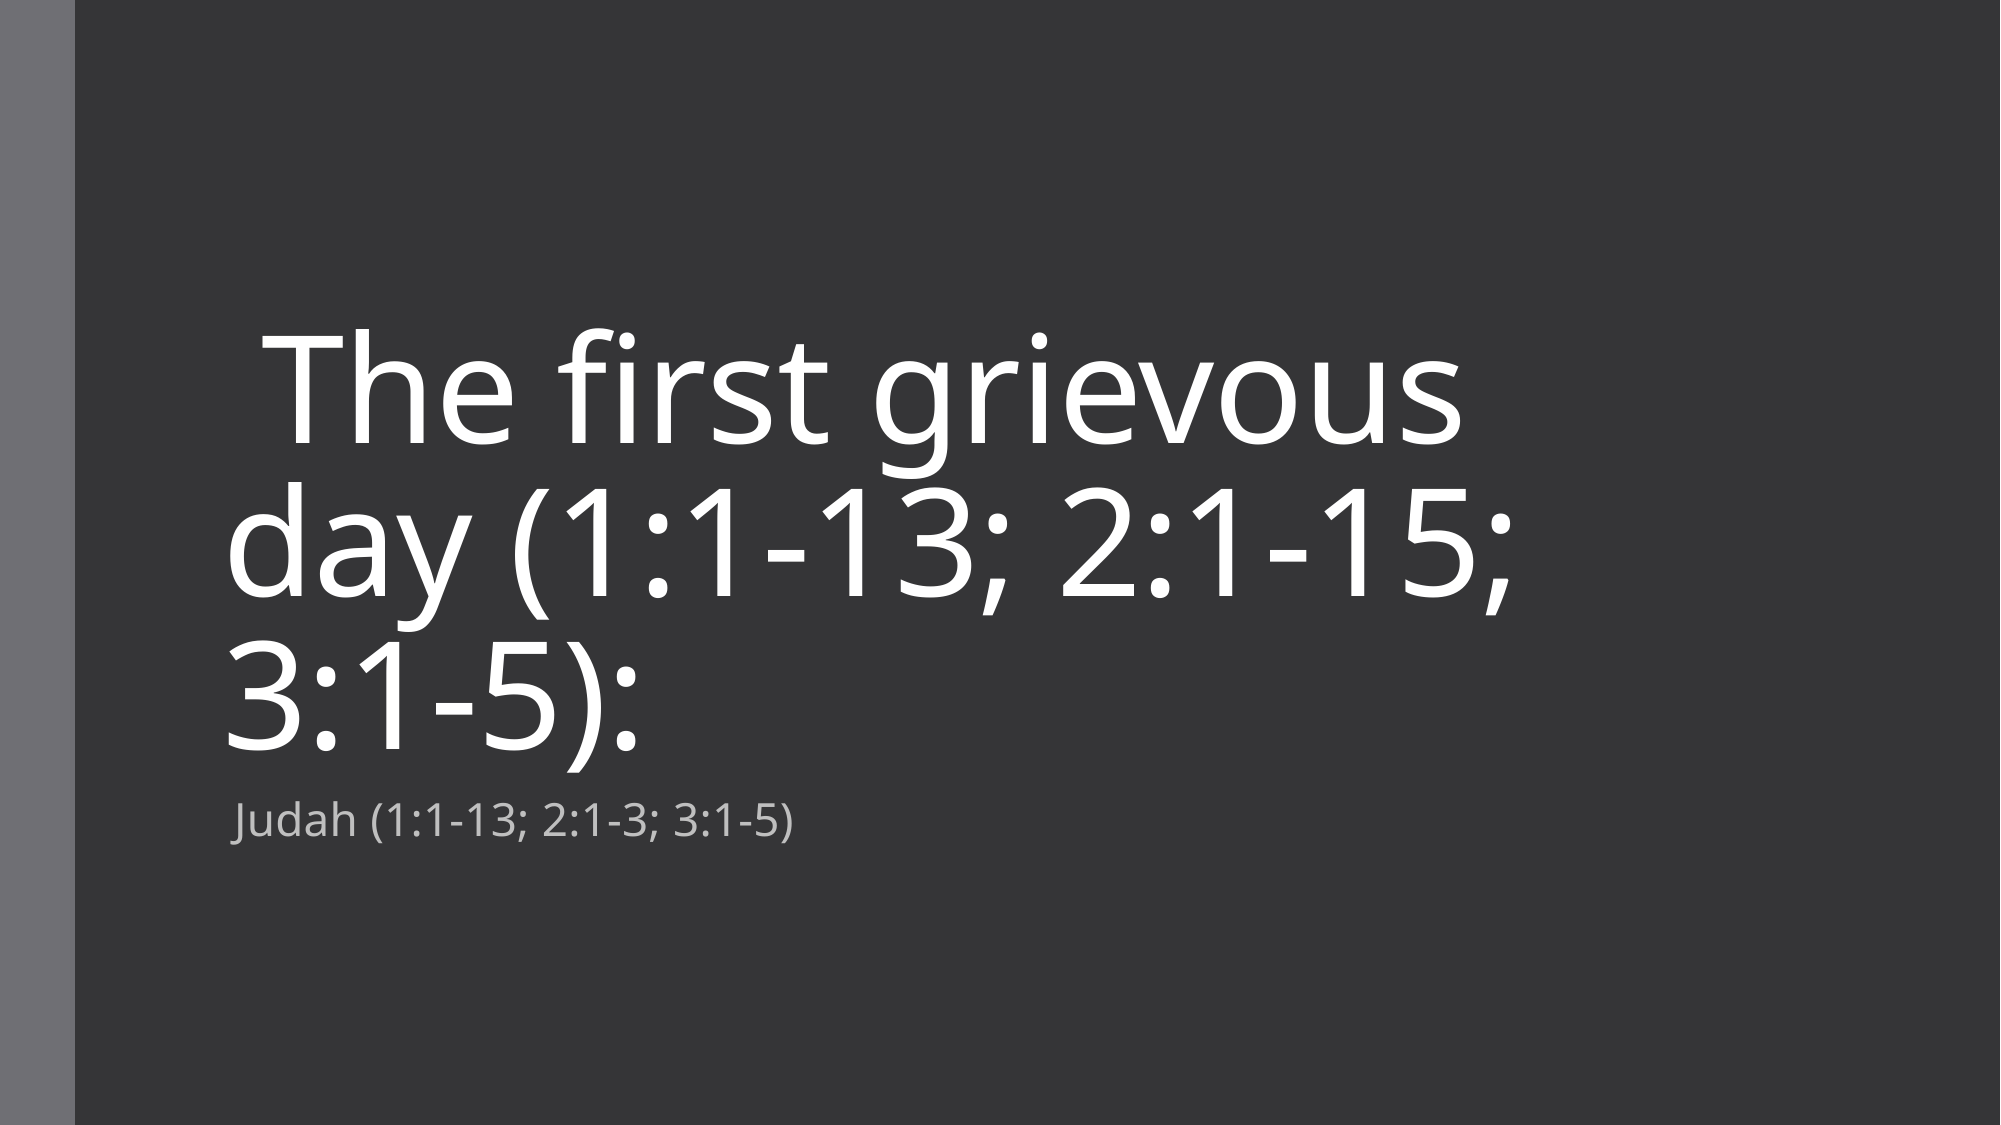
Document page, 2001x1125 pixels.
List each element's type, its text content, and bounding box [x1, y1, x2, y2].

subtitle Judah (1:1-13; 2:1-3; 3:1-5) [206, 787, 1752, 1066]
title The first grievous day (1:1-13; 2:1-15; 3:1-5): [206, 124, 1752, 787]
